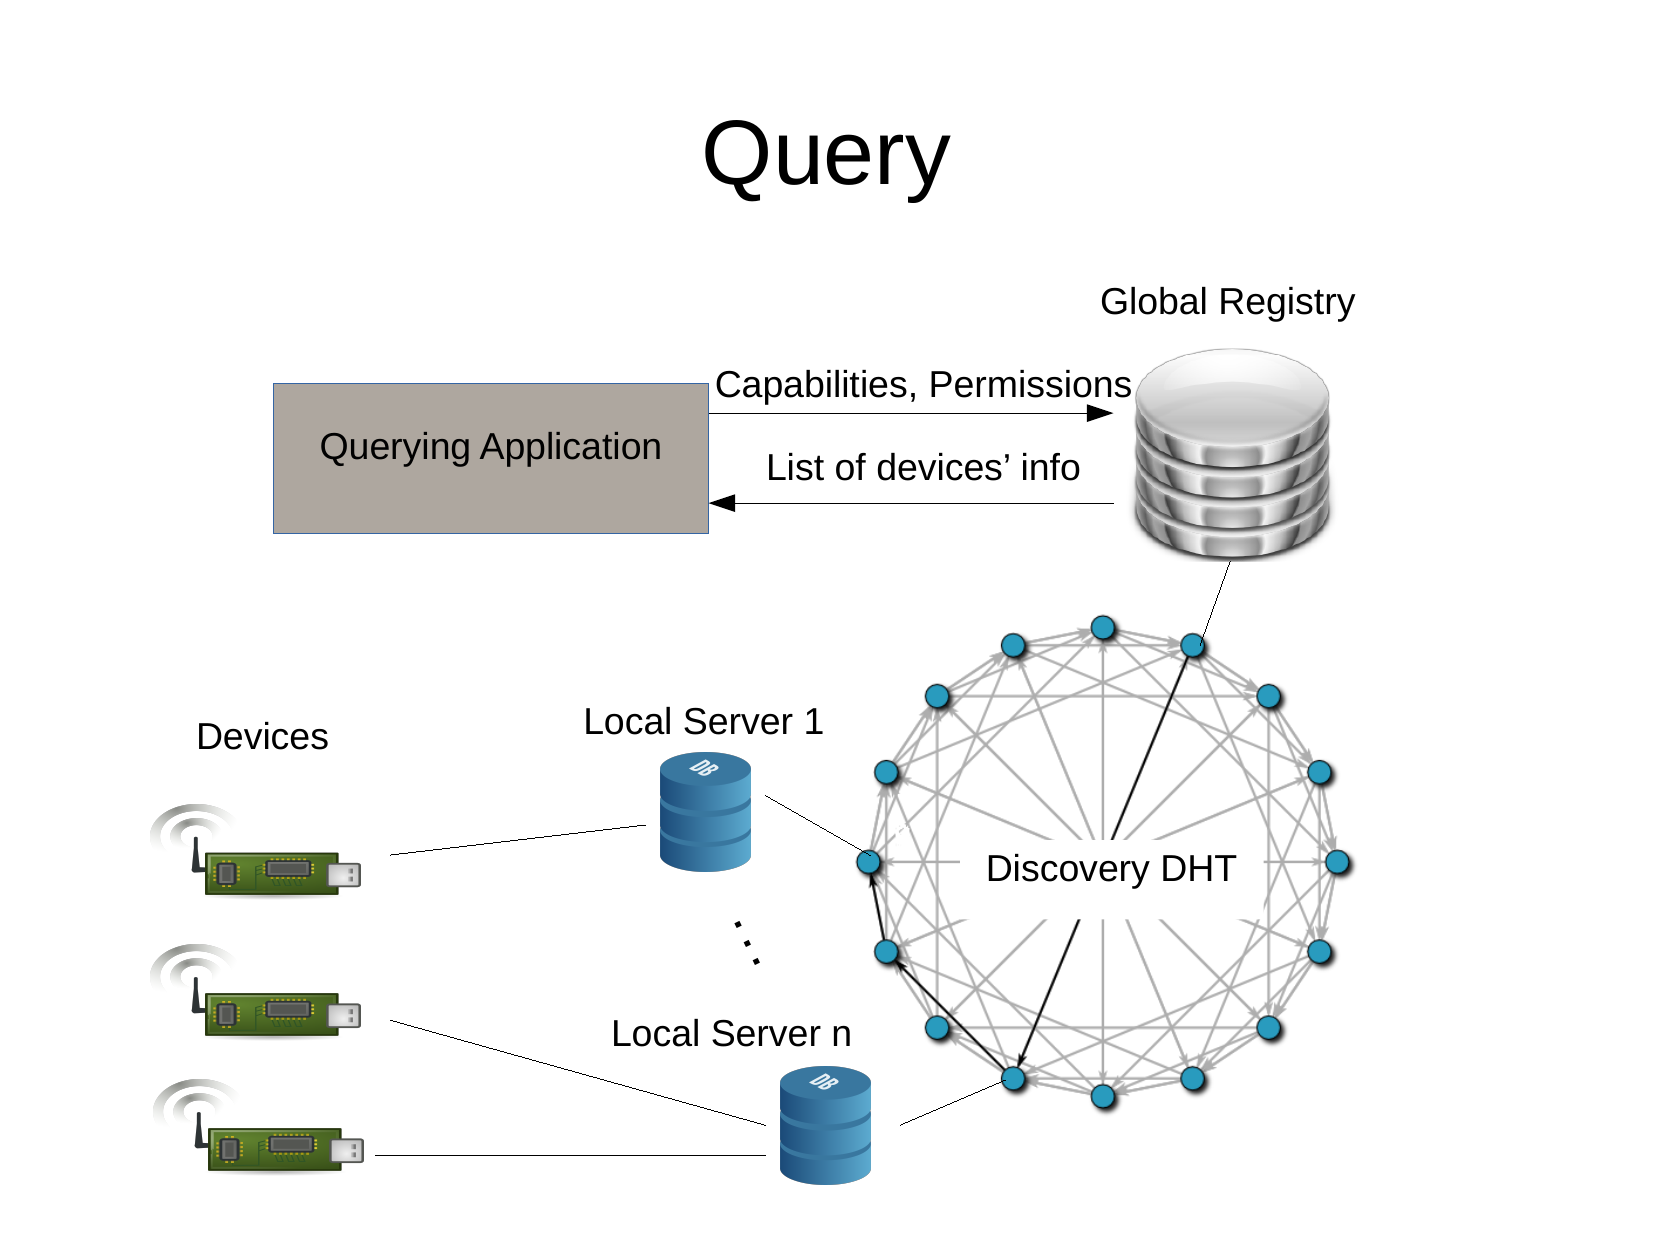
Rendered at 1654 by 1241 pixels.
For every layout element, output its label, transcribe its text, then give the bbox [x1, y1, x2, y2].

text_box Local Server n [514, 1005, 950, 1127]
text_box Global Registry [995, 273, 1461, 353]
text_box Local Server 1 [519, 692, 889, 815]
text_box Querying Application [273, 383, 709, 534]
picture [780, 569, 1396, 1186]
picture [1122, 342, 1342, 562]
picture [660, 815, 751, 871]
title Query [82, 49, 1571, 257]
text_box Capabilities, Permissions [683, 356, 1122, 436]
text_box List of devices’ info [683, 439, 1122, 519]
text_box Devices [30, 708, 496, 788]
picture [153, 1079, 364, 1176]
text_box Discovery DHT [960, 840, 1264, 920]
picture [150, 944, 361, 1041]
picture [150, 804, 361, 901]
text_box . . . [654, 834, 828, 1060]
